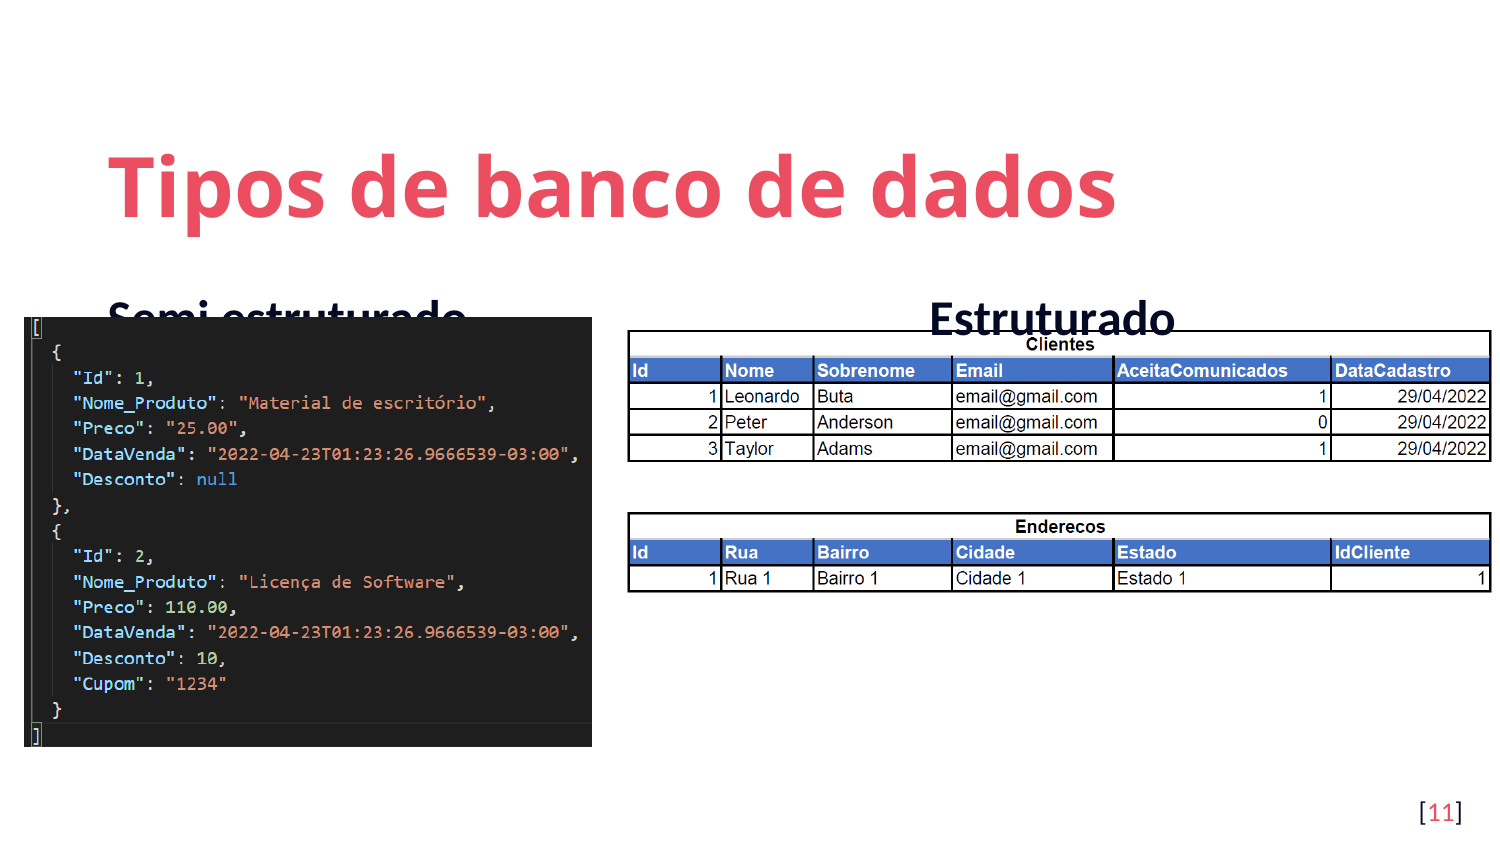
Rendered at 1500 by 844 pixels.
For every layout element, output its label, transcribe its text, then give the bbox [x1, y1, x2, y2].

picture [24, 317, 592, 748]
text_box Tipos de banco de dados [92, 104, 1408, 243]
picture [1129, 315, 1139, 330]
picture [616, 309, 1500, 600]
text_box Semi estruturado Estruturado [92, 261, 1408, 306]
slide_number [‹#›] [1403, 779, 1494, 844]
